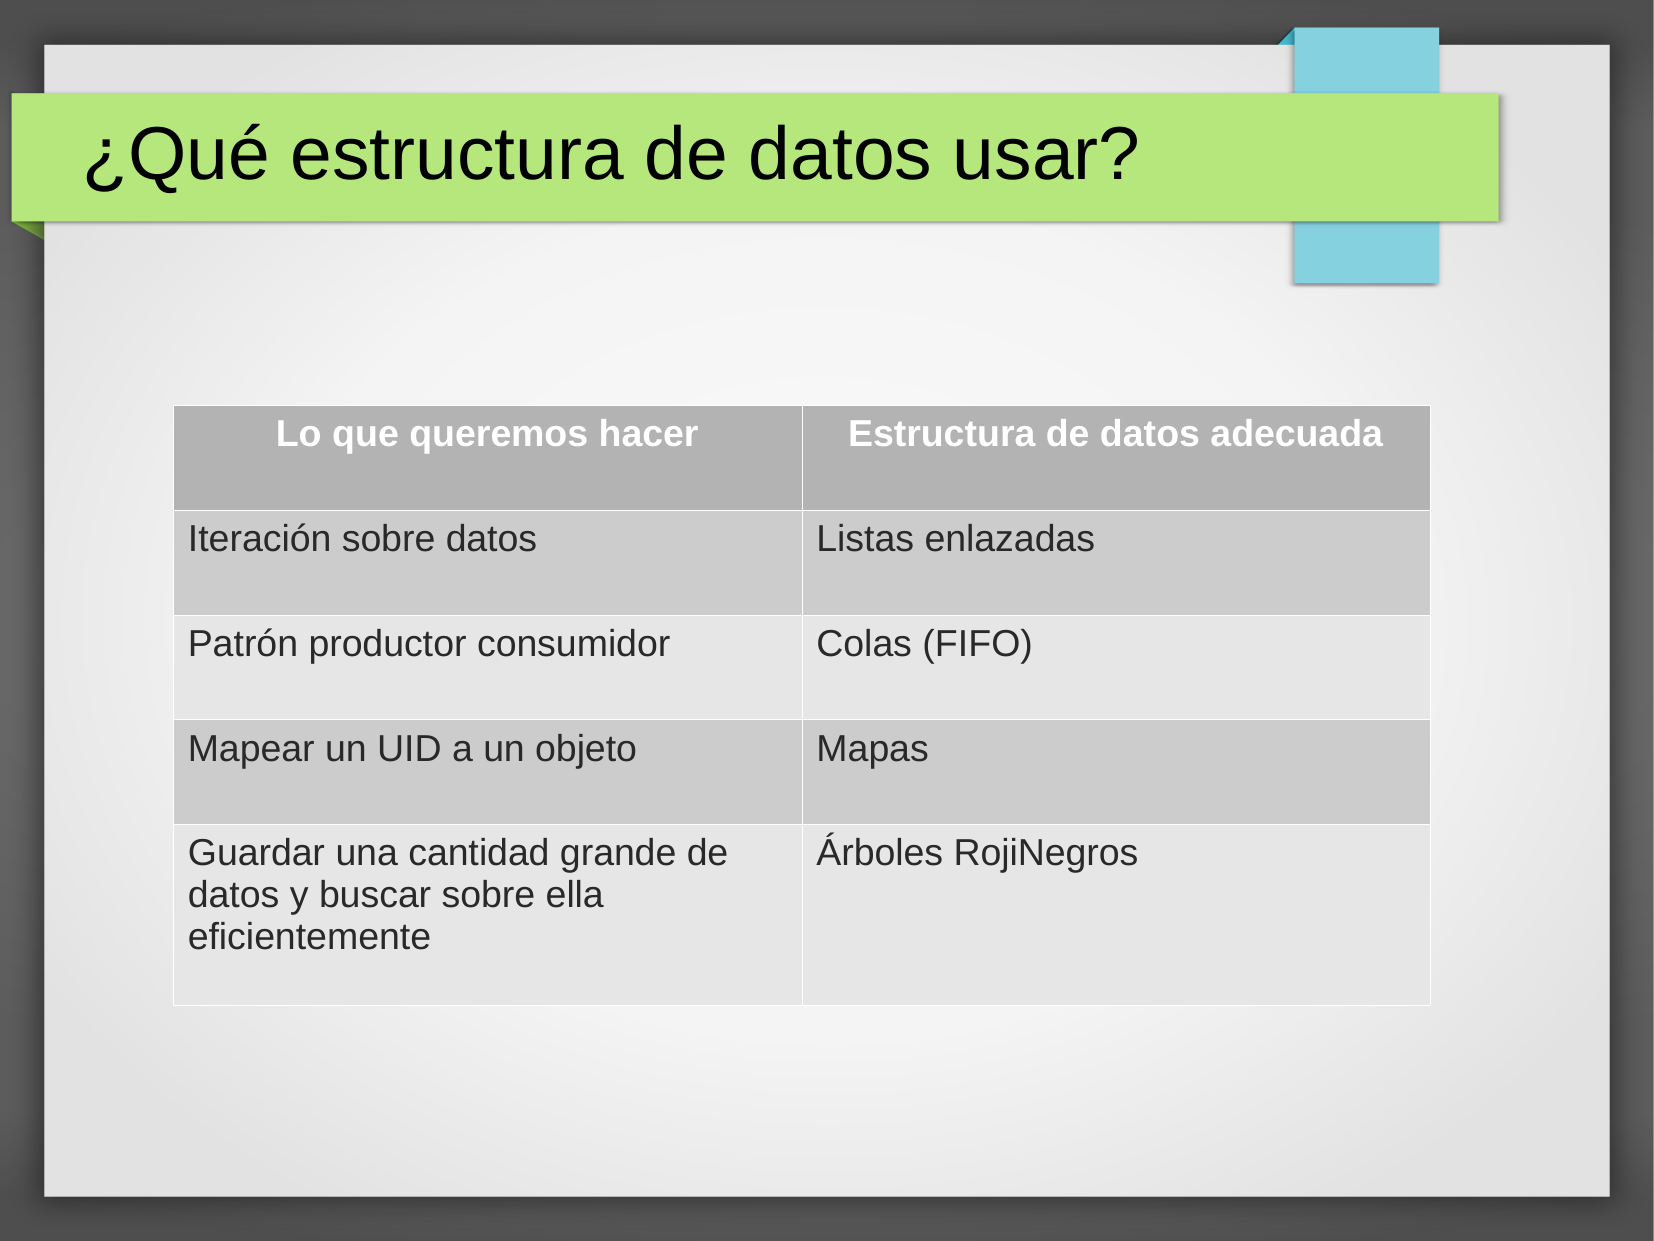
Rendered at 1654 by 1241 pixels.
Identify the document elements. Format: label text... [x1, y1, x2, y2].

table_header Lo que queremos hacer [174, 406, 802, 510]
table_cell Patrón productor consumidor [174, 616, 802, 719]
table_cell Mapas [803, 720, 1430, 824]
table_header Estructura de datos adecuada [803, 406, 1430, 510]
table_cell Iteración sobre datos [174, 511, 802, 615]
title ¿Qué estructura de datos usar? [82, 94, 1264, 213]
table_cell Guardar una cantidad grande de datos y buscar sobre ella eficientemente [174, 825, 802, 1005]
table_cell Árboles RojiNegros [803, 825, 1430, 1005]
table_cell Listas enlazadas [803, 511, 1430, 615]
table_cell Mapear un UID a un objeto [174, 720, 802, 824]
table_cell Colas (FIFO) [803, 616, 1430, 719]
picture [0, 0, 1654, 1241]
